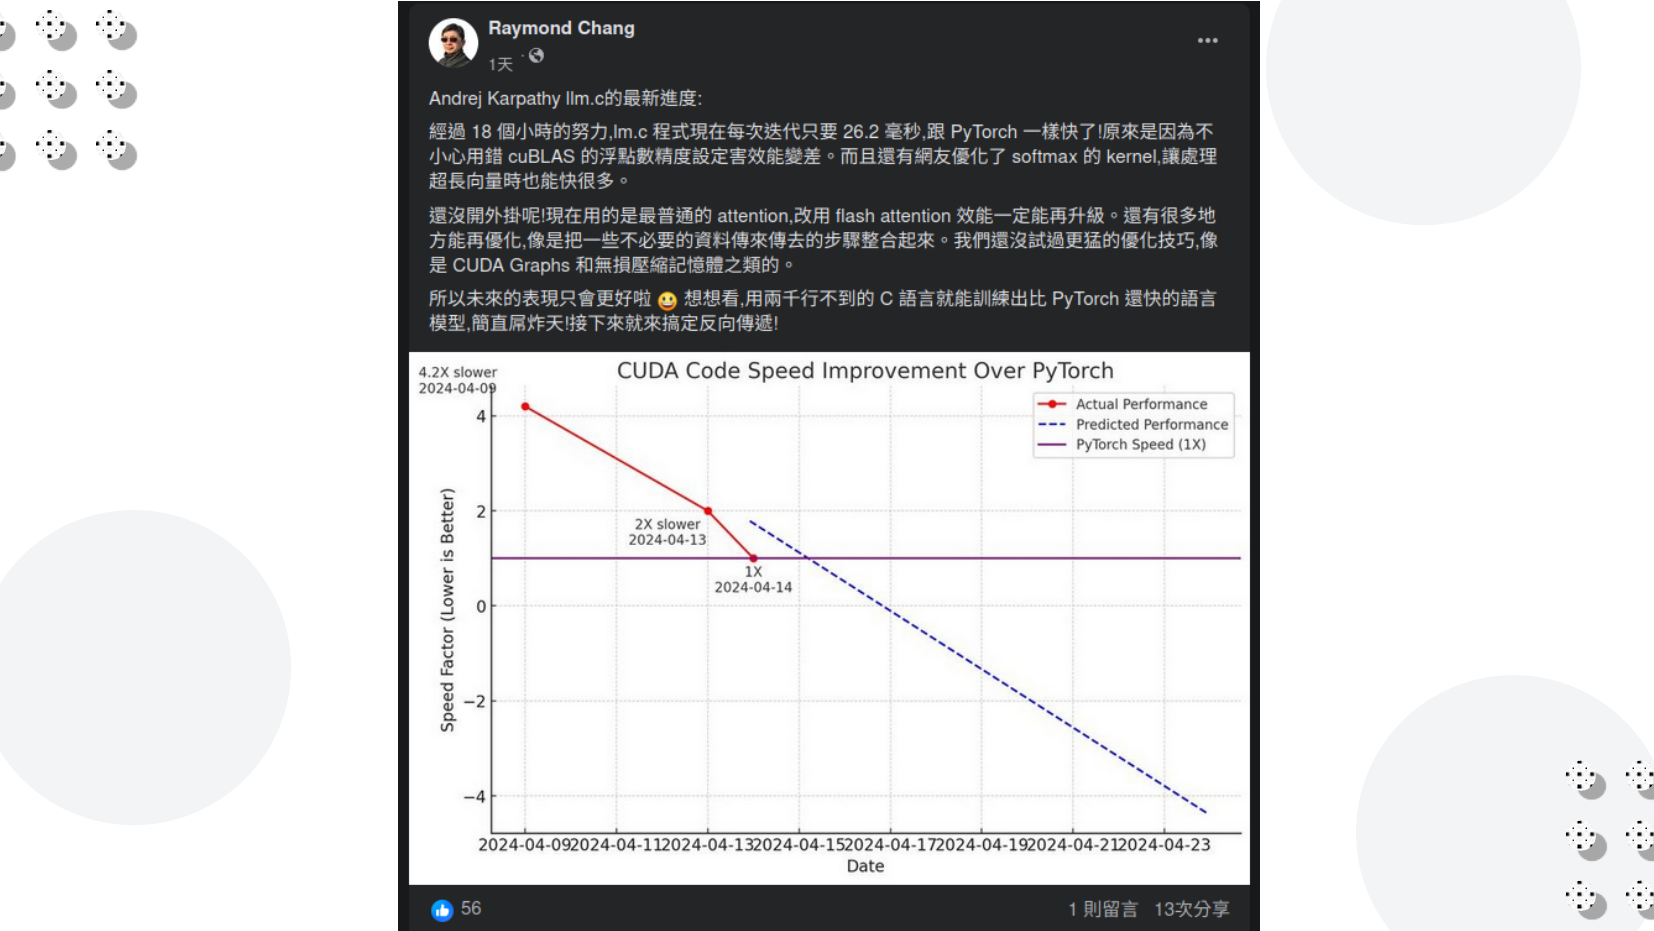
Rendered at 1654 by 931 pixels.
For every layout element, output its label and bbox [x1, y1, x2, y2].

picture [0, 73, 6, 98]
picture [398, 1, 1260, 931]
picture [35, 69, 66, 100]
picture [1625, 880, 1654, 911]
picture [95, 69, 126, 100]
picture [95, 129, 127, 160]
picture [35, 129, 67, 160]
picture [0, 132, 7, 158]
picture [0, 13, 6, 37]
picture [1565, 820, 1596, 851]
picture [1565, 760, 1596, 791]
picture [1565, 880, 1596, 911]
picture [35, 9, 66, 41]
picture [1625, 760, 1654, 791]
picture [1625, 820, 1654, 851]
picture [95, 9, 126, 40]
